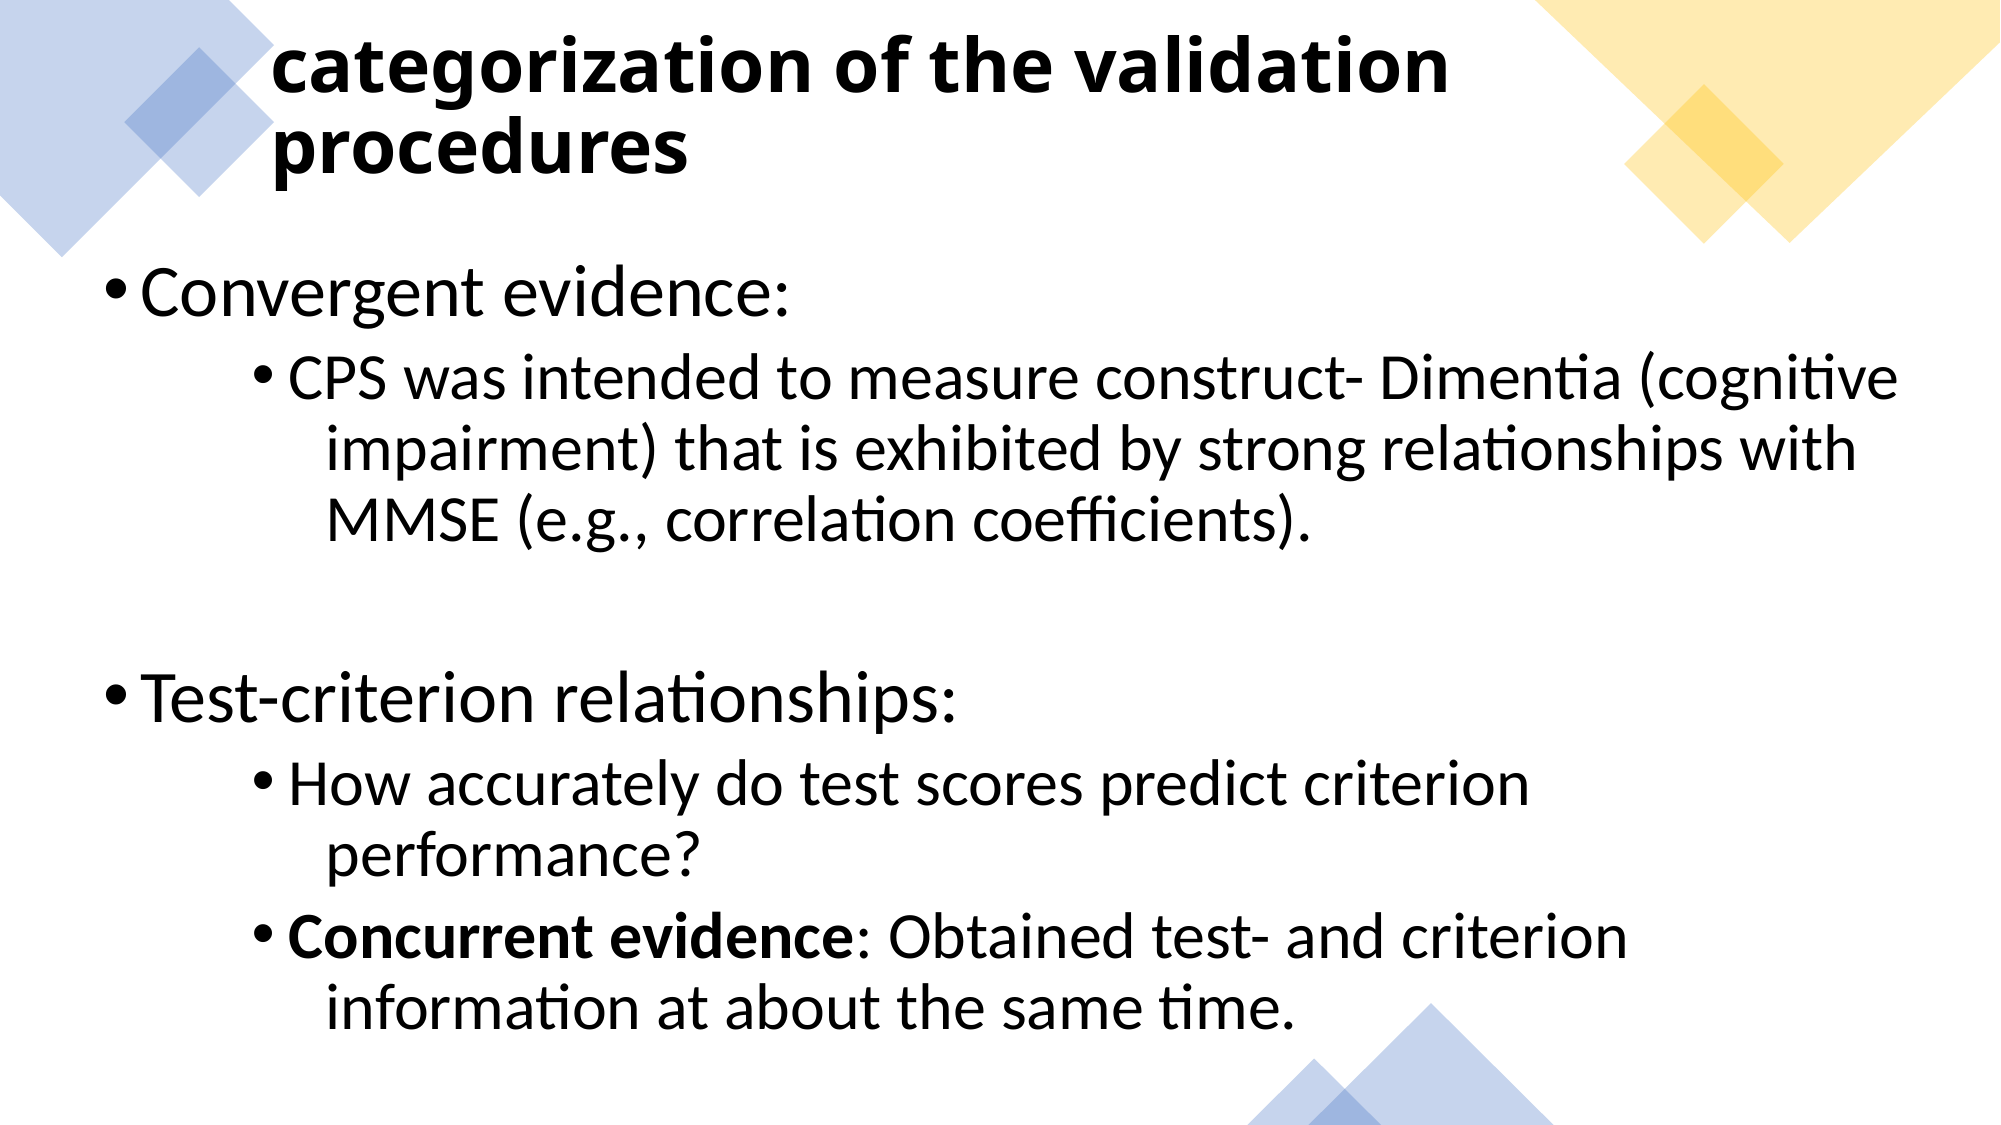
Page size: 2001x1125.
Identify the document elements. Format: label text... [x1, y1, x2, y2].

list Convergent evidence: CPS was intended to measure construct- Dimentia (cognitive impairment) that is exhibited by strong relationships with MMSE (e.g., correlation coefficients). Test-criterion relationships: How accurately do test scores predict criterion performance? Concurrent evidence: Obtained test- and criterion information at about the same time. [88, 244, 1924, 1059]
text_box [0, 0, 2000, 1125]
title categorization of the validation procedures [255, 20, 1554, 244]
